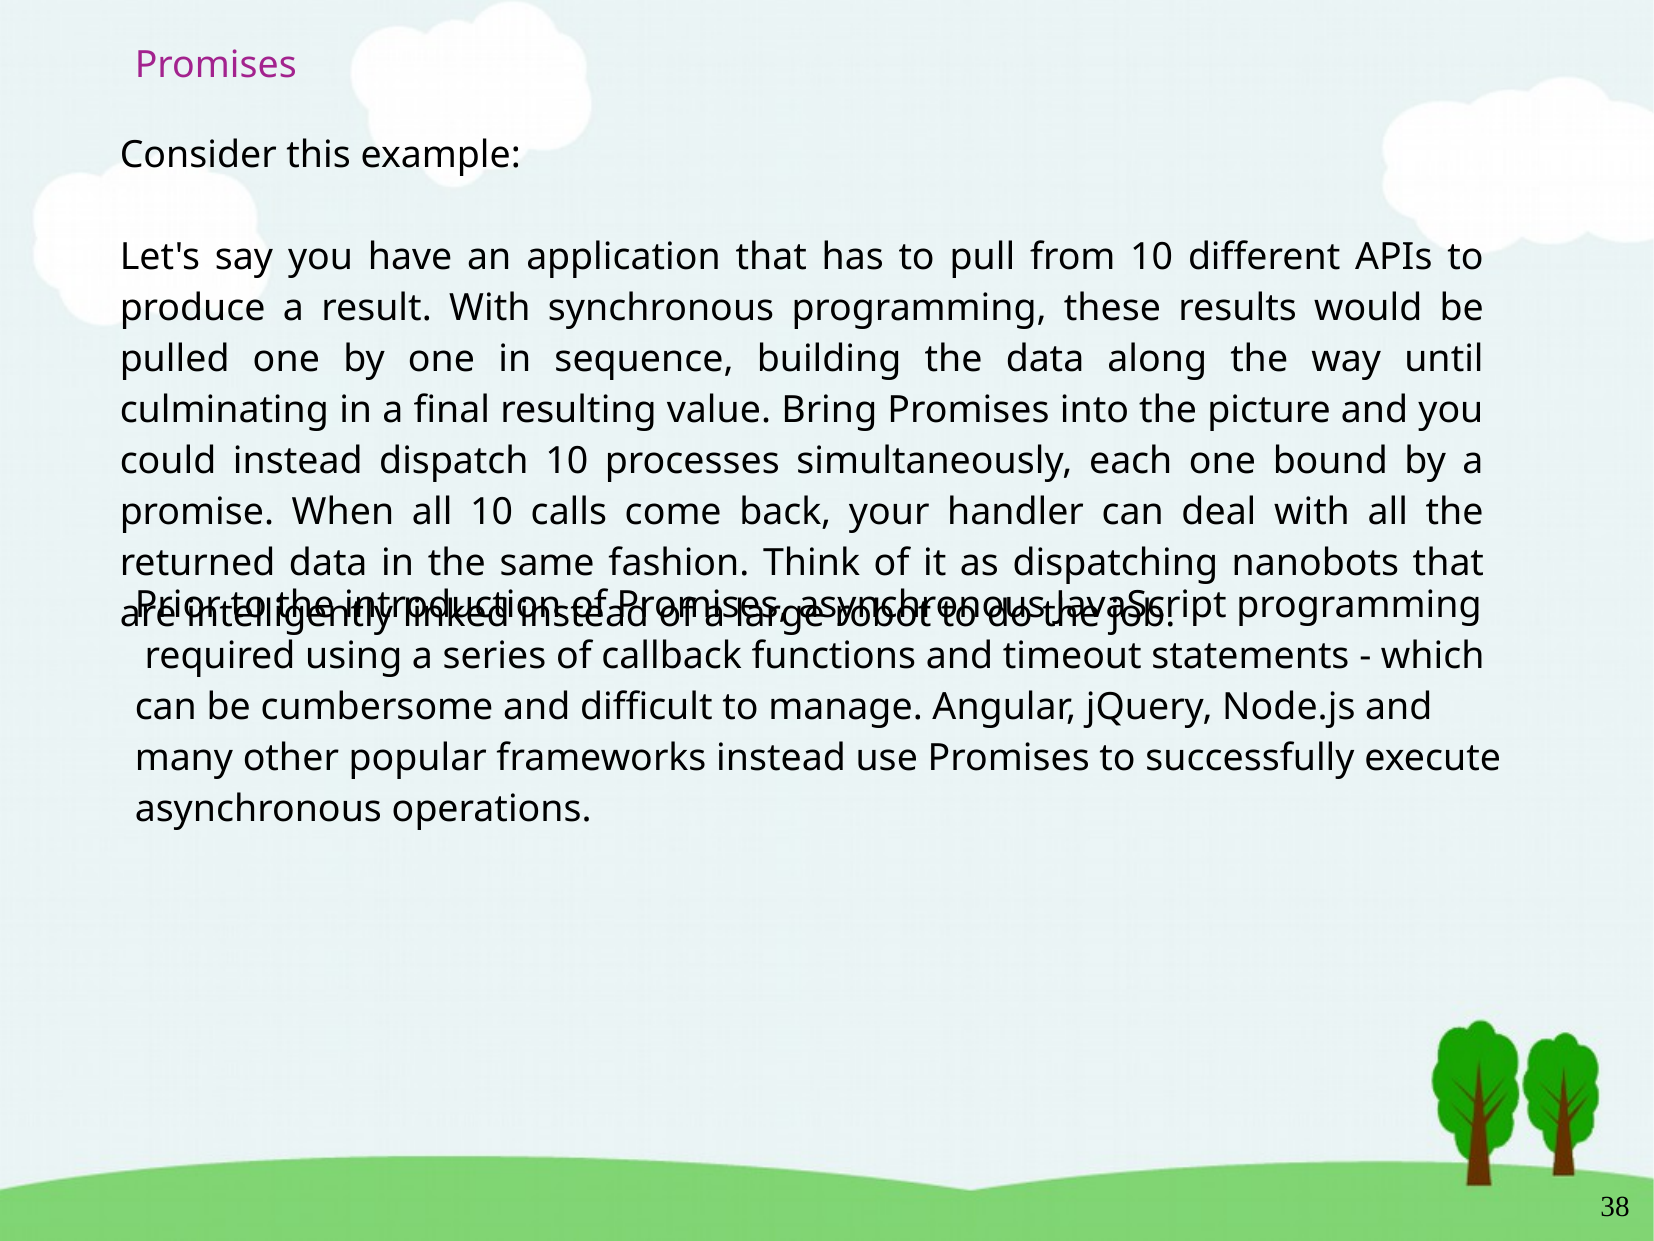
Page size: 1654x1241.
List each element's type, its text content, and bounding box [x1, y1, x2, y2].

text_box Prior to the introduction of Promises, asynchronous JavaScript programming required using a series of callback functions and timeout statements - which can be cumbersome and difficult to manage. Angular, jQuery, Node.js and many other popular frameworks instead use Promises to successfully execute asynchronous operations. [120, 570, 1476, 792]
picture [0, 0, 1654, 1241]
text_box Consider this example: Let's say you have an application that has to pull from 10 different APIs to produce a result. With synchronous programming, these results would be pulled one by one in sequence, building the data along the way until culminating in a final resulting value. Bring Promises into the picture and you could instead dispatch 10 processes simultaneously, each one bound by a promise. When all 10 calls come back, your handler can deal with all the returned data in the same fashion. Think of it as dispatching nanobots that are intelligently linked instead of a large robot to do the job. [105, 120, 1501, 631]
text_box Promises [120, 30, 451, 87]
